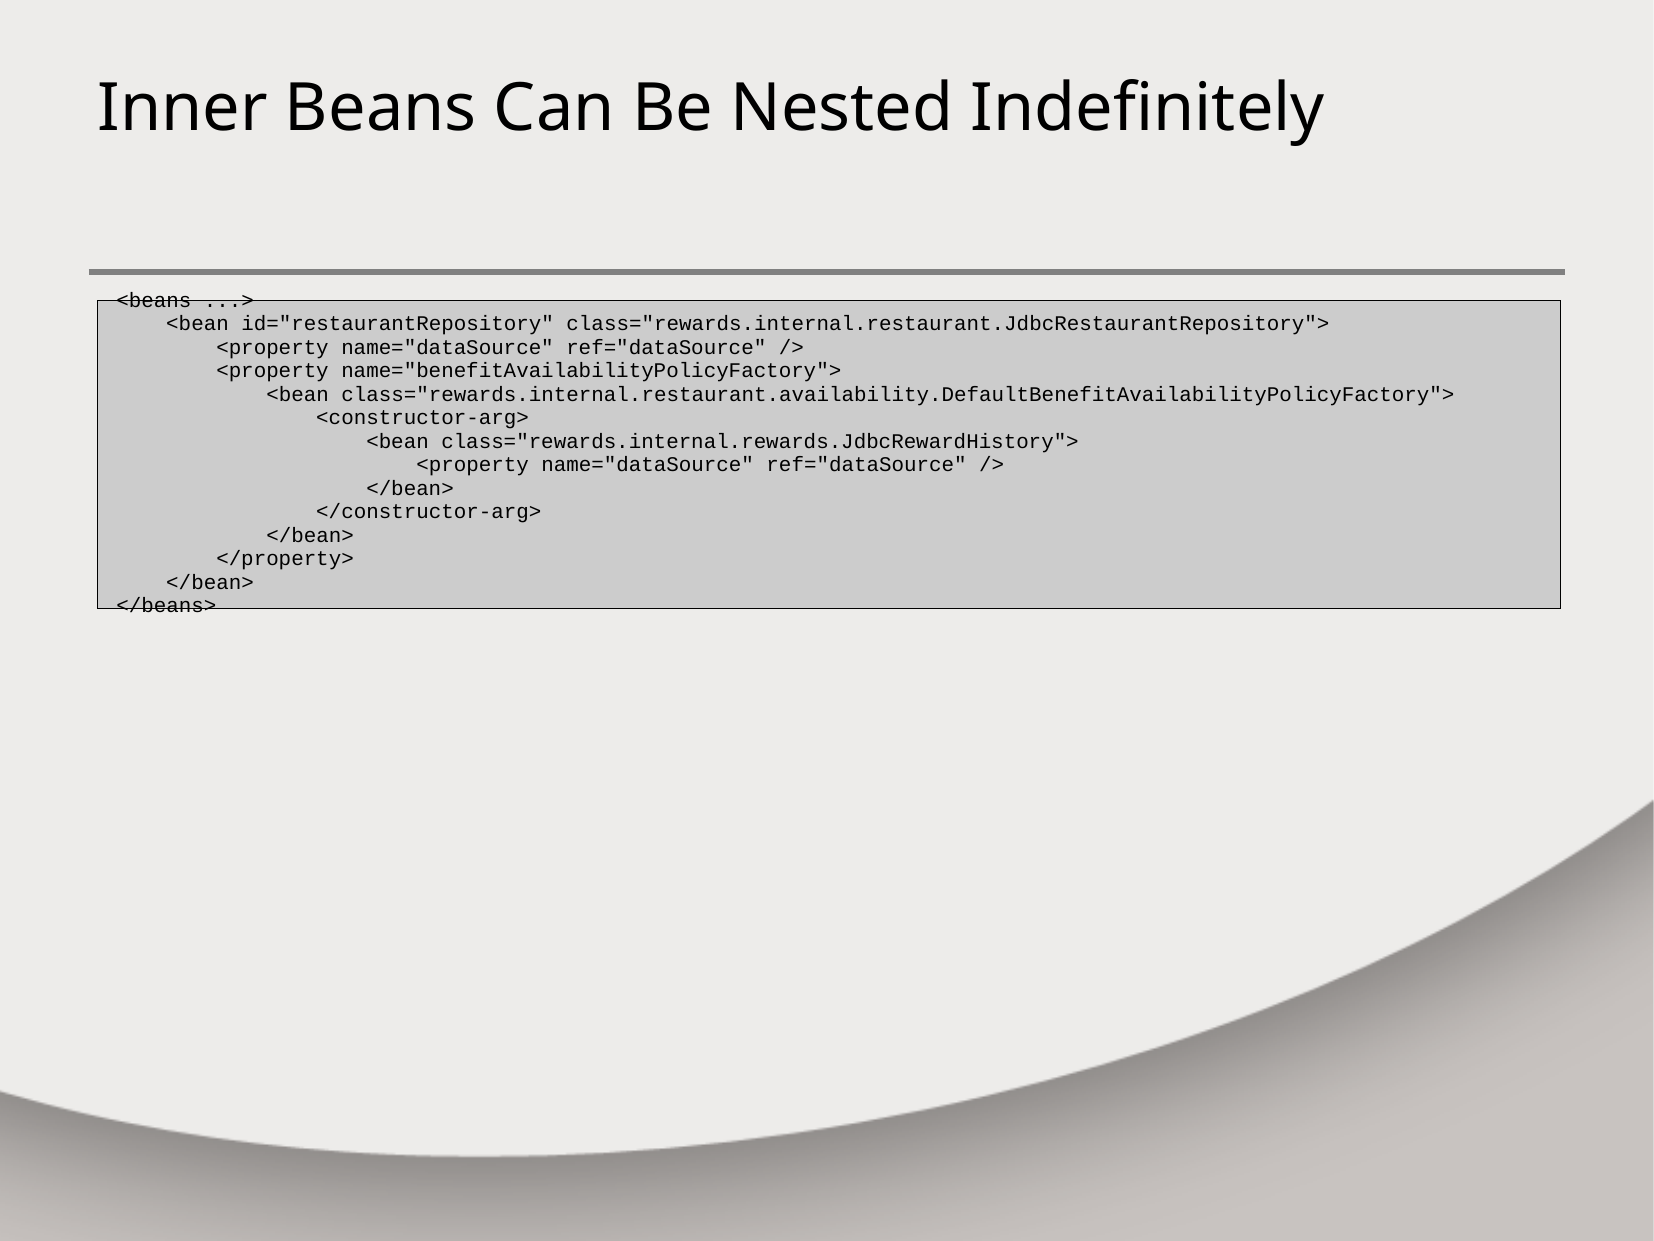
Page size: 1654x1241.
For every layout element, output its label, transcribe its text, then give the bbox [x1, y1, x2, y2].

title Inner Beans Can Be Nested Indefinitely [97, 75, 1561, 226]
text_box <beans ...> <bean id="restaurantRepository" class="rewards.internal.restaurant.JdbcRestaurantRepository"> <property name="dataSource" ref="dataSource" /> <property name="benefitAvailabilityPolicyFactory"> <bean class="rewards.internal.restaurant.availability.DefaultBenefitAvailabilityPolicyFactory"> <constructor-arg> <bean class="rewards.internal.rewards.JdbcRewardHistory"> <property name="dataSource" ref="dataSource" /> </bean> </constructor-arg> </bean> </property> </bean> </beans> [97, 300, 1561, 609]
picture [0, 0, 1654, 1241]
